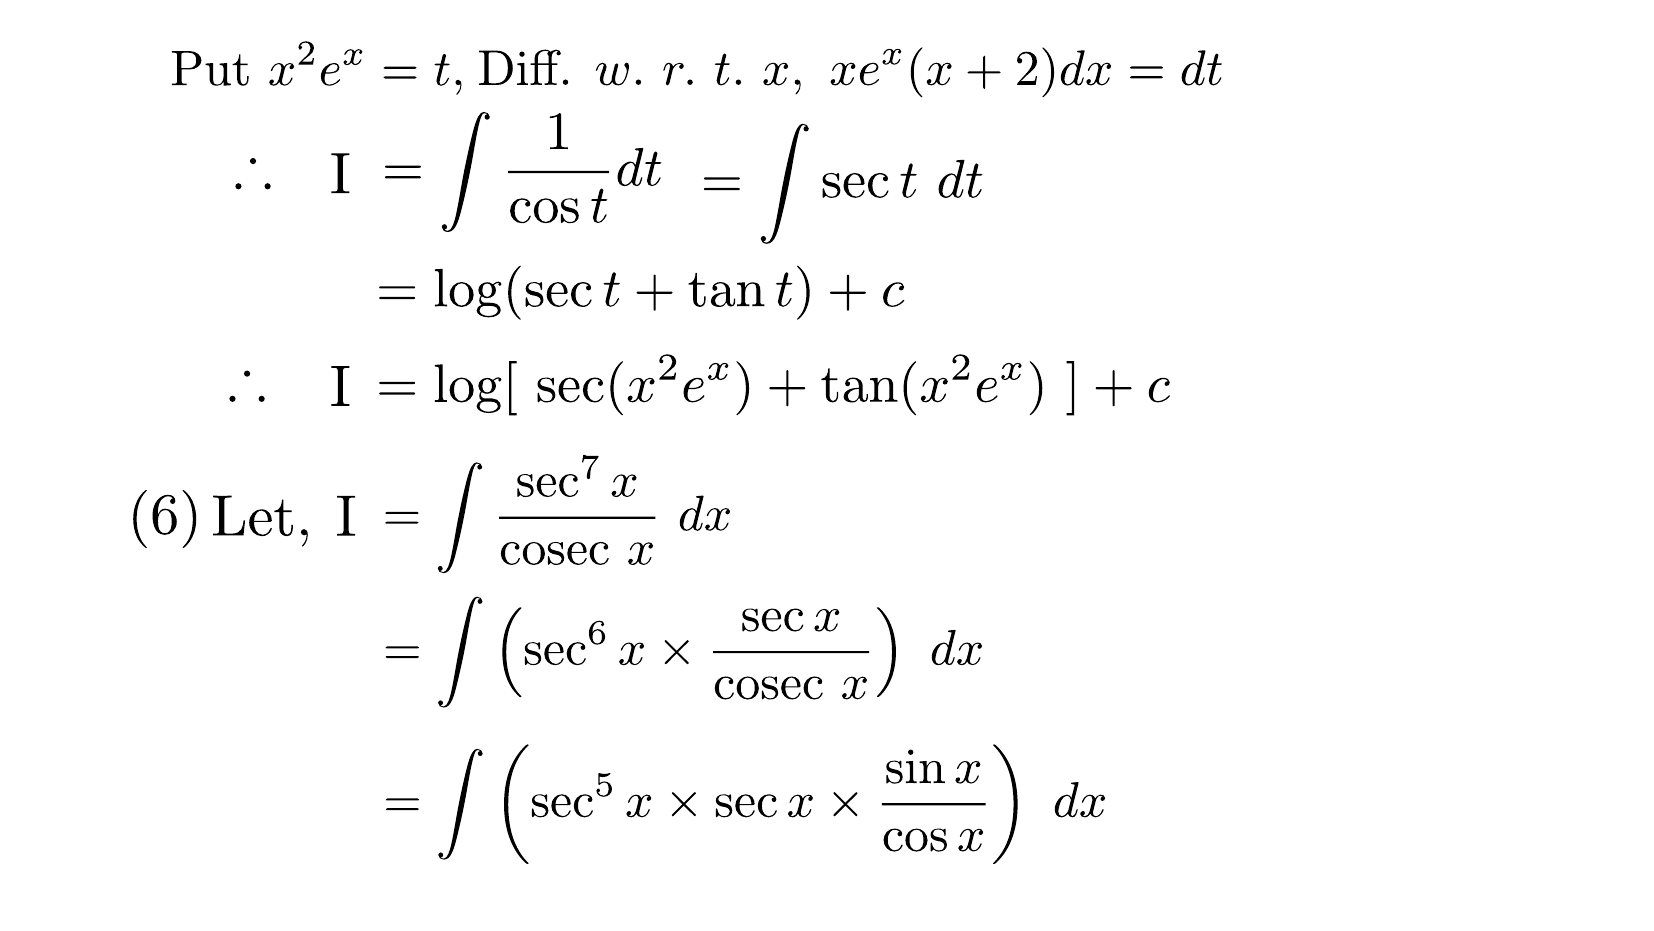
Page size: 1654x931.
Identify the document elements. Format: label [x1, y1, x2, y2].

text_box [703, 123, 983, 244]
text_box [337, 495, 356, 536]
text_box [385, 596, 983, 708]
text_box [385, 744, 1106, 865]
text_box [331, 153, 350, 194]
text_box [378, 354, 1170, 416]
text_box [384, 111, 662, 232]
text_box [229, 370, 265, 402]
text_box [213, 495, 308, 547]
text_box [479, 47, 1223, 98]
text_box [384, 454, 731, 574]
title [47, 37, 1607, 898]
text_box [130, 489, 197, 549]
text_box [235, 157, 271, 190]
text_box [331, 366, 350, 406]
text_box [378, 265, 905, 320]
text_box [171, 41, 462, 95]
